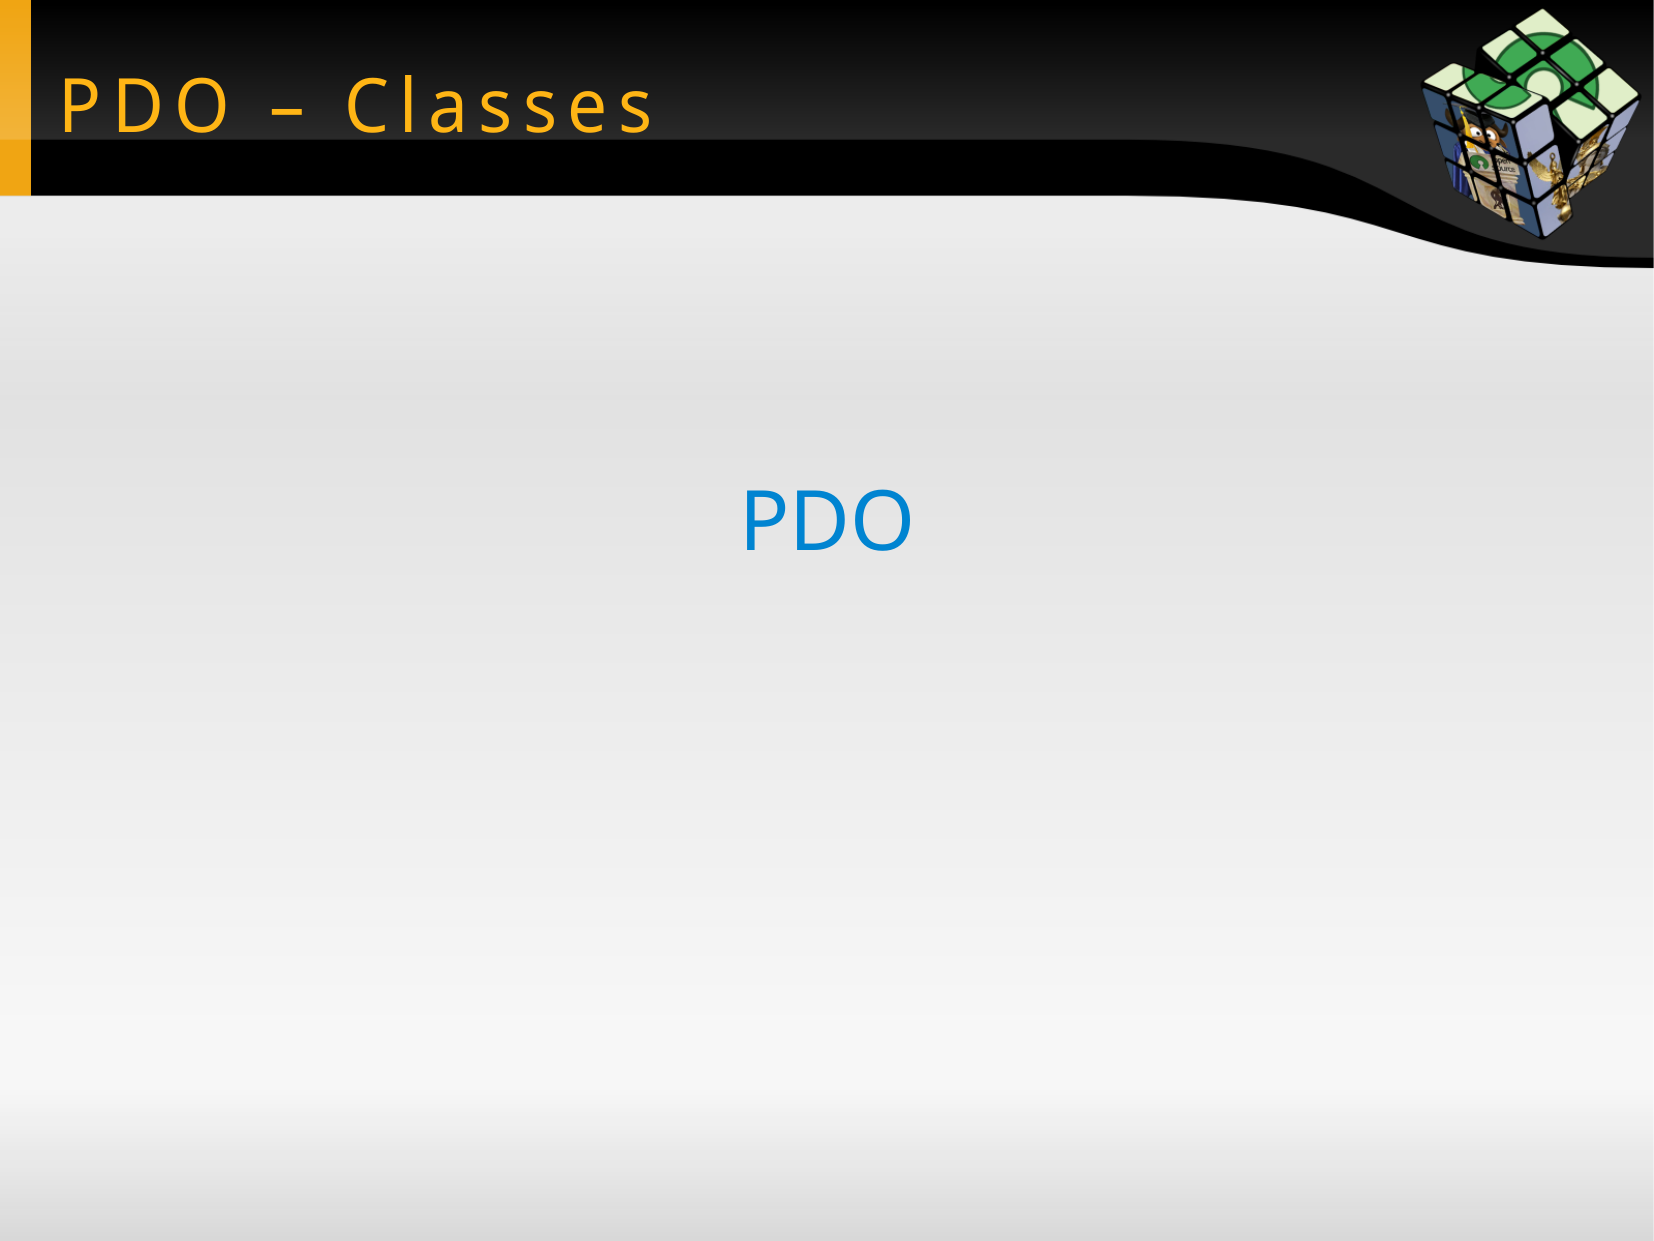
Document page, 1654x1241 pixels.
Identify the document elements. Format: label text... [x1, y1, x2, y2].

picture [0, 0, 1654, 1241]
title PDO – Classes [59, 29, 1270, 178]
text_box PDO [723, 452, 931, 564]
